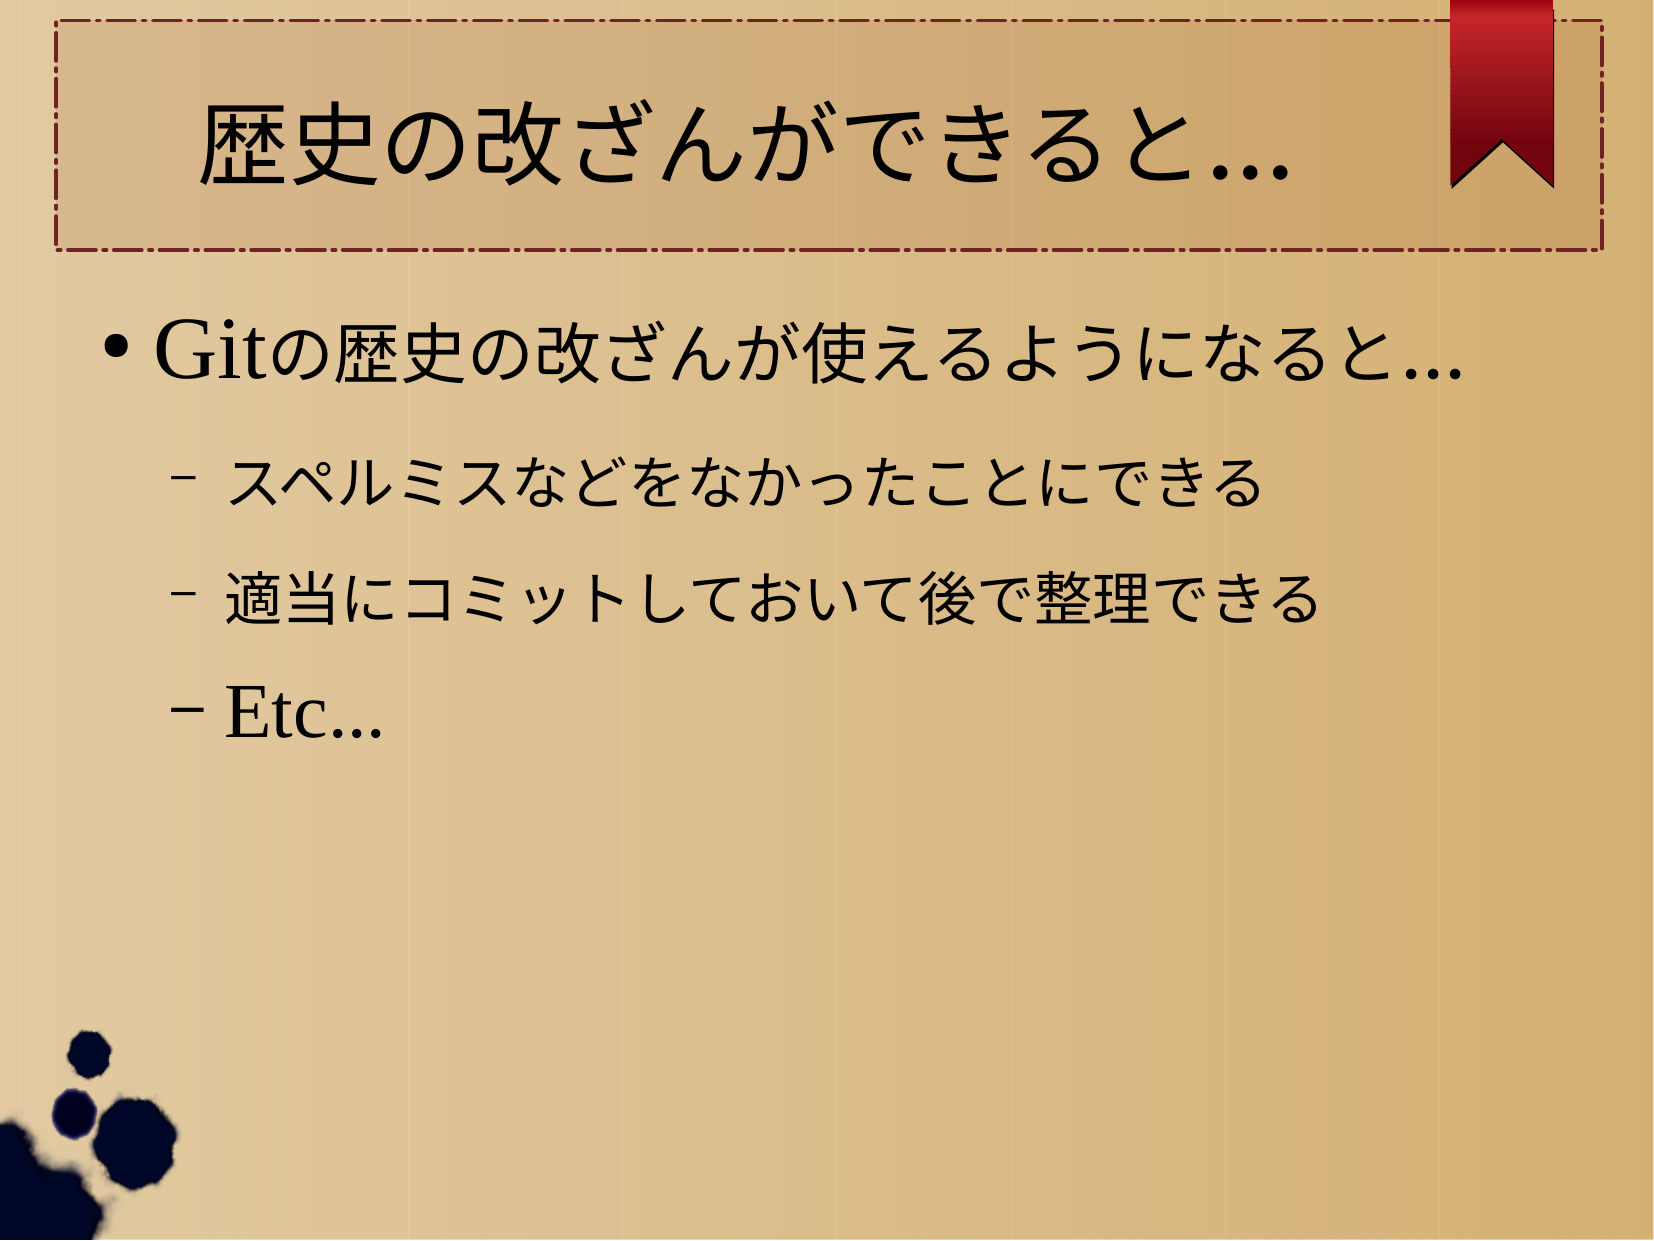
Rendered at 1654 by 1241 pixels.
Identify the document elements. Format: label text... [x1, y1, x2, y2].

title 歴史の改ざんができると... [82, 47, 1412, 229]
list Gitの歴史の改ざんが使えるようになると... スペルミスなどをなかったことにできる 適当にコミットしておいて後で整理できる Etc... [82, 299, 1571, 1019]
